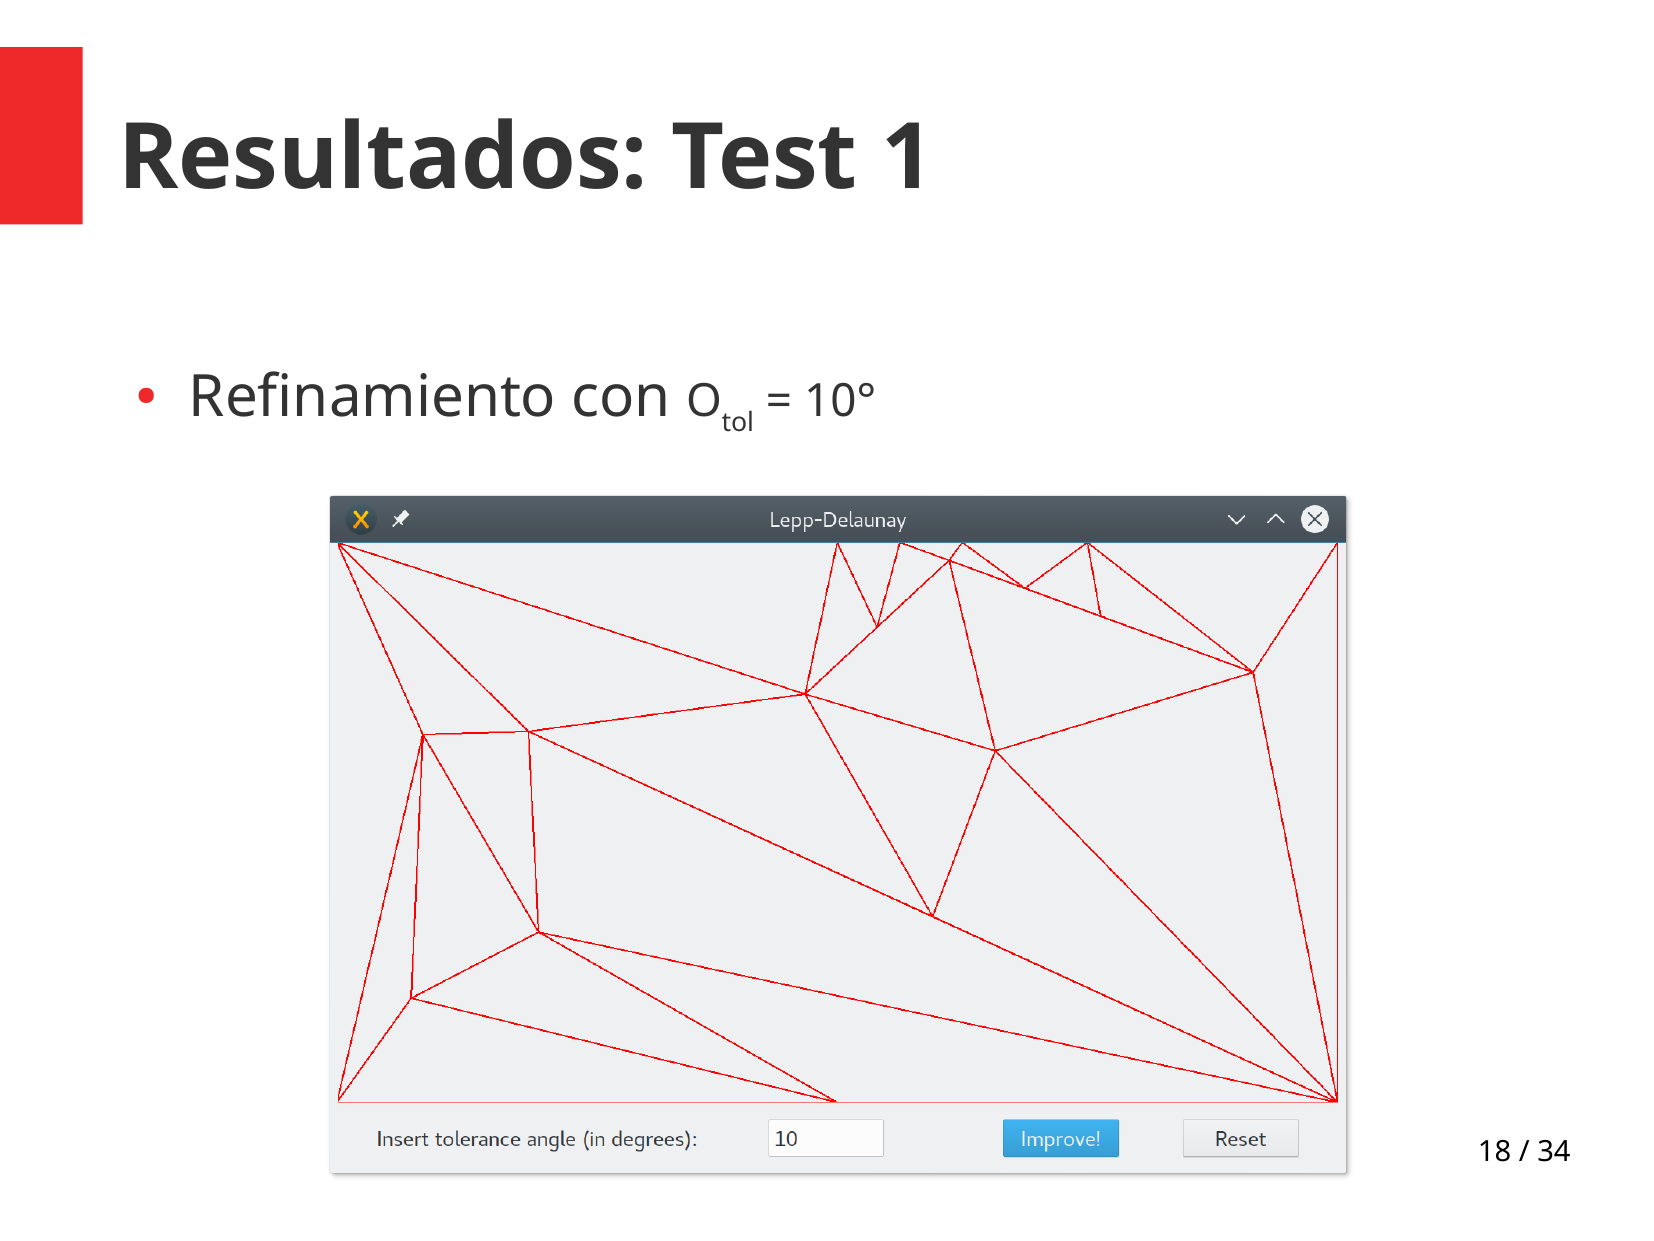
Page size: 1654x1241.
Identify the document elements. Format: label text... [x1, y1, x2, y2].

title Resultados: Test 1 [118, 49, 1571, 257]
list Refinamiento con Otol = 10° [118, 354, 1536, 1074]
picture [324, 490, 1356, 1183]
